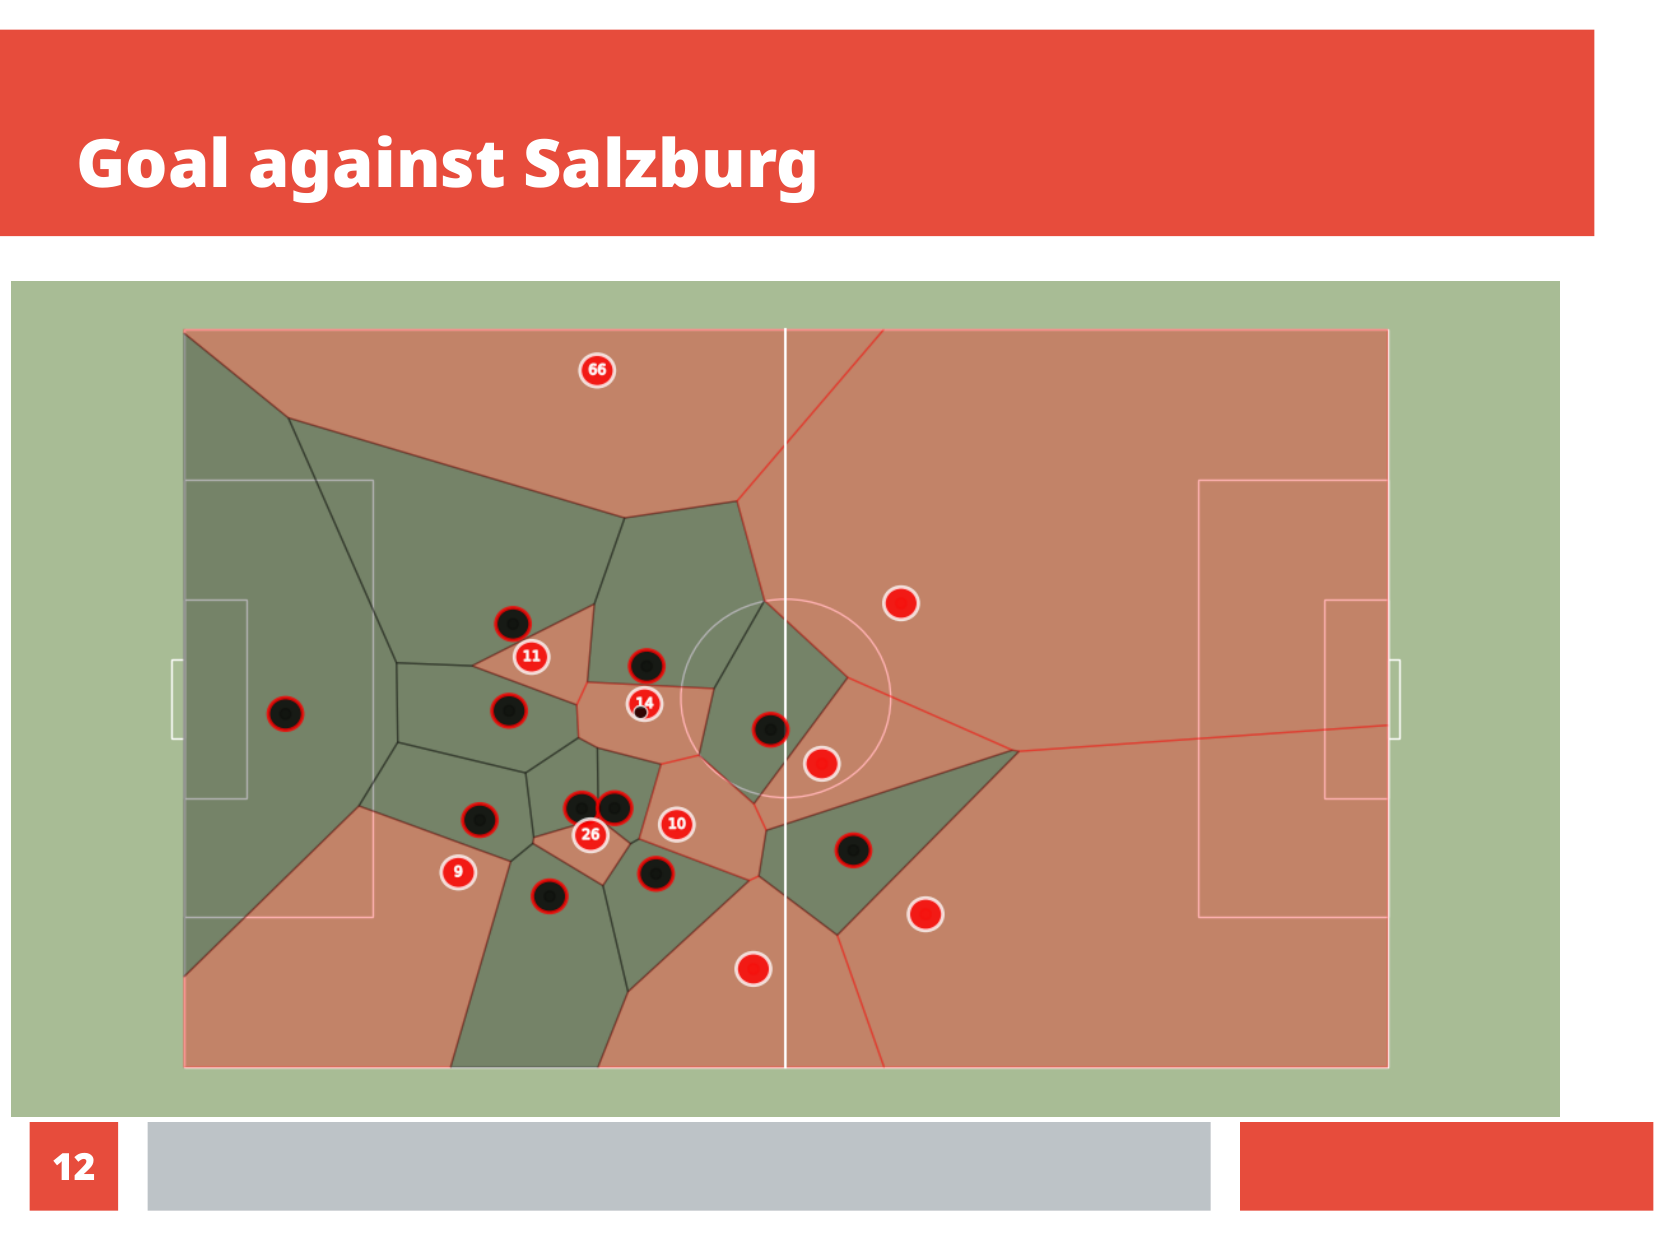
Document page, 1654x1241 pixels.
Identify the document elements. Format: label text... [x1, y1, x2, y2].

title Goal against Salzburg [59, 59, 1595, 207]
picture [11, 281, 1560, 1117]
